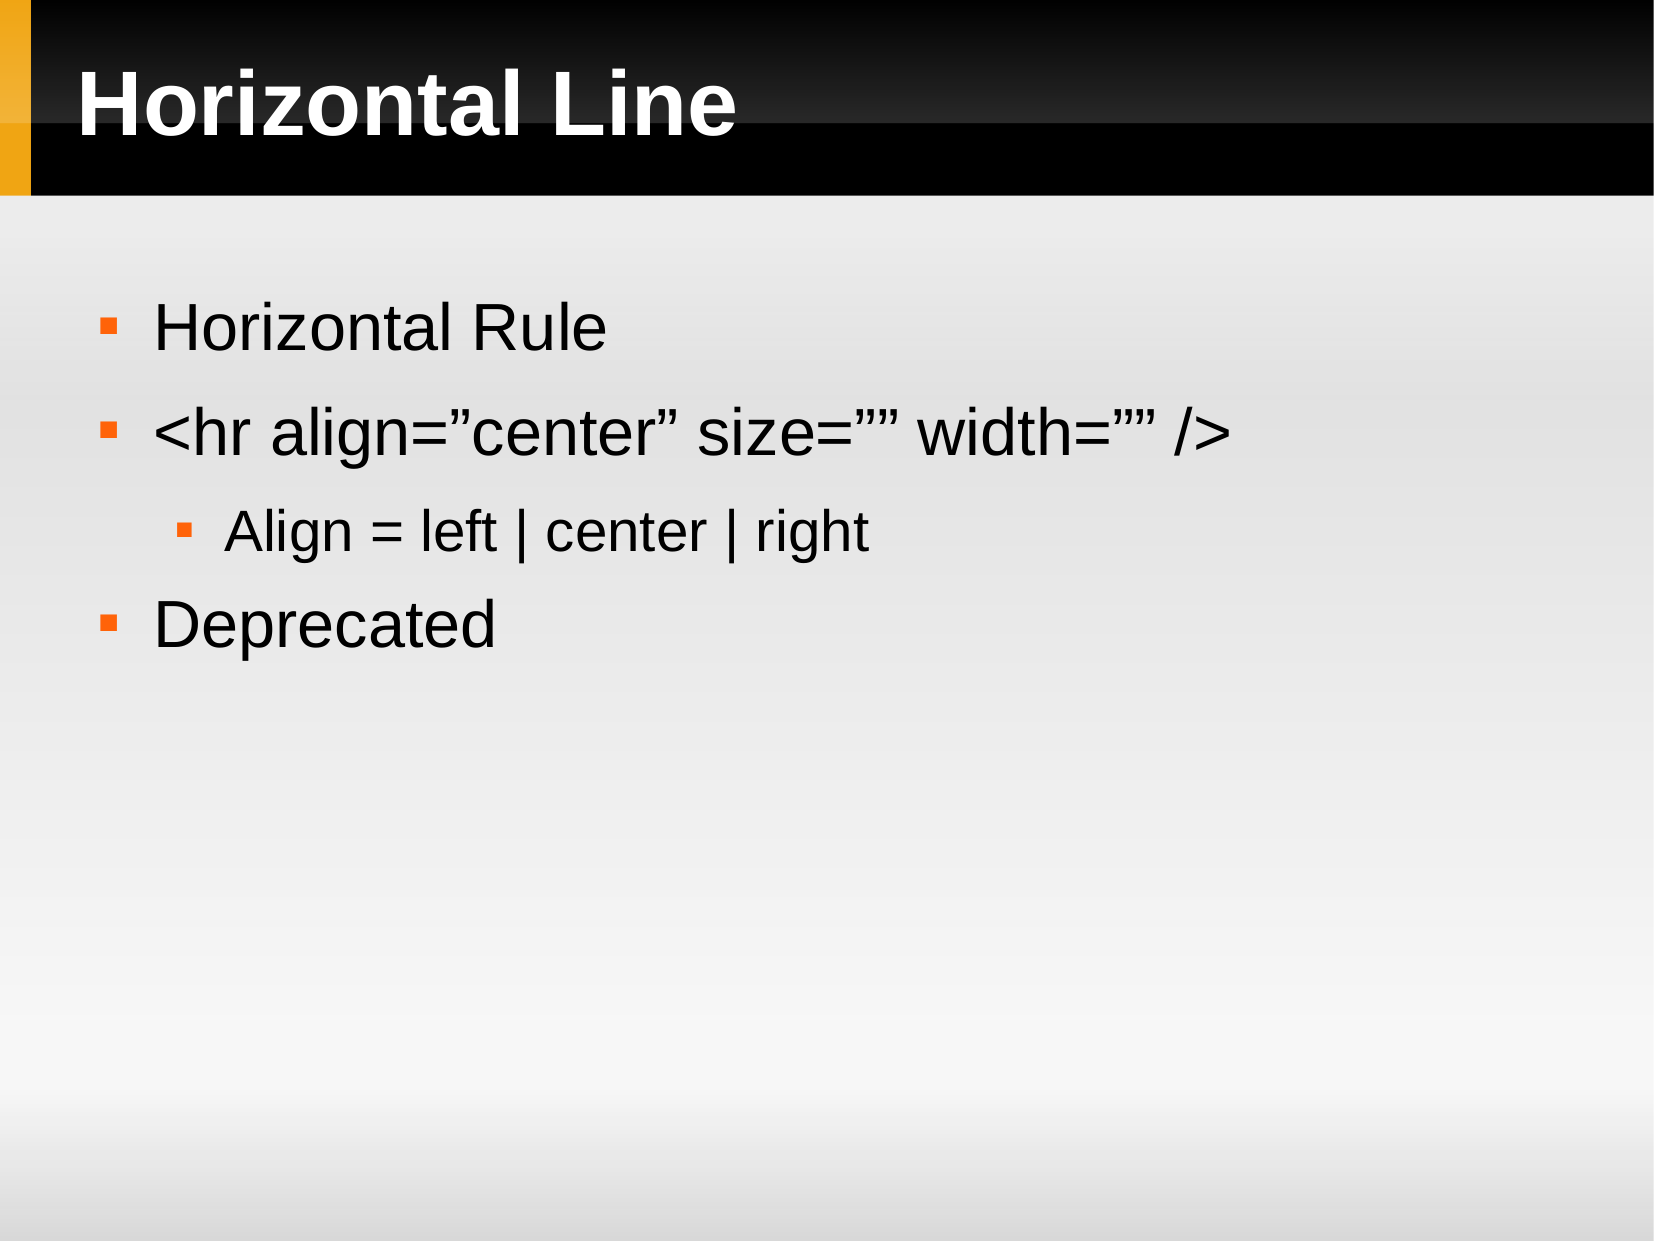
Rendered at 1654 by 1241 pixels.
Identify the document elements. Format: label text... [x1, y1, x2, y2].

title Horizontal Line [76, 0, 1565, 208]
picture [0, 0, 1654, 1241]
list Horizontal Rule <hr align=”center” size=”” width=”” /> Align = left | center | right Deprecated [82, 290, 1571, 1109]
